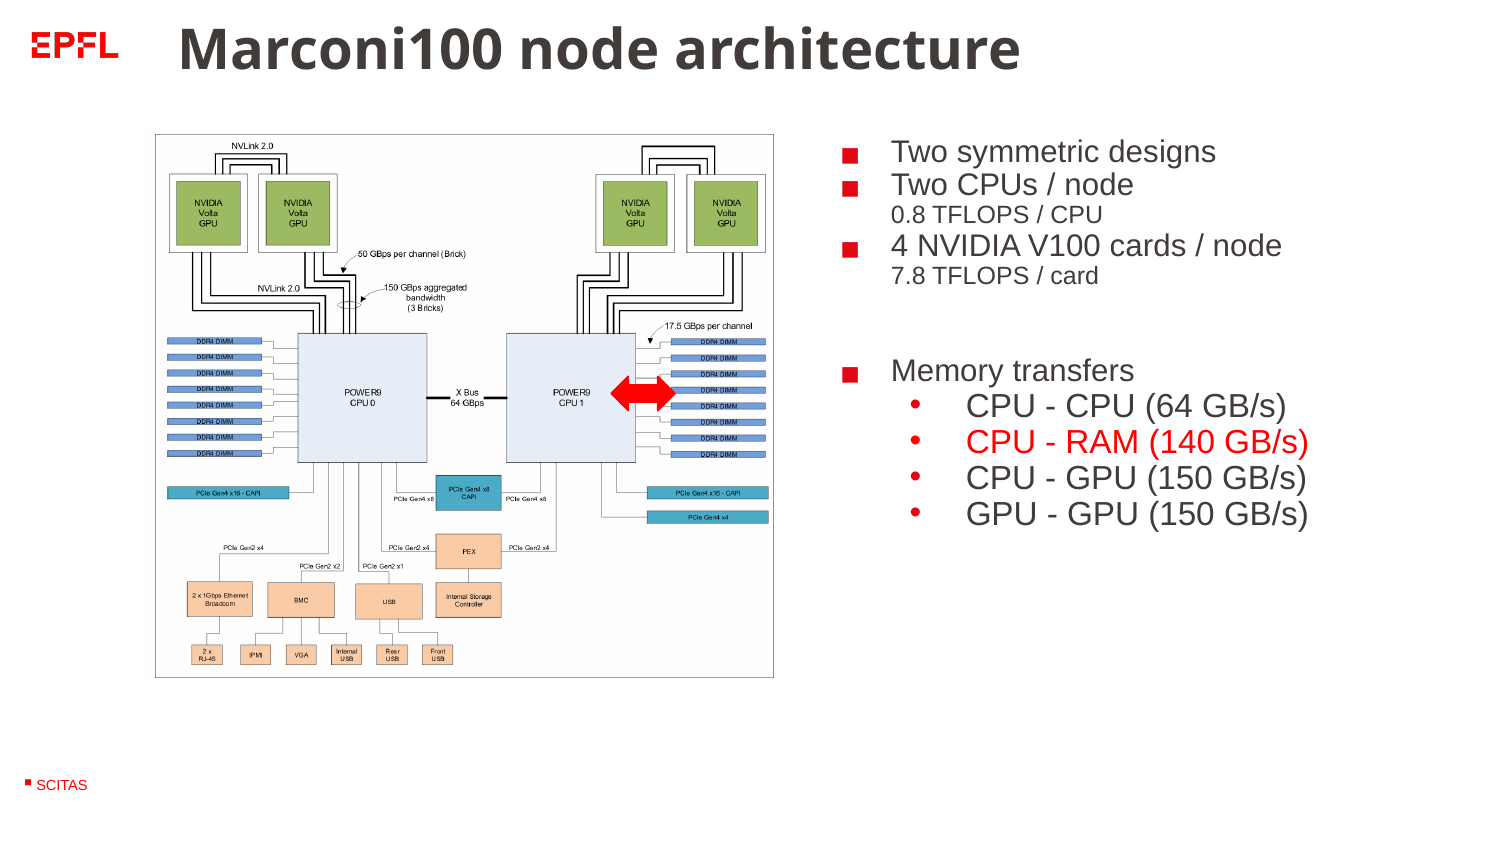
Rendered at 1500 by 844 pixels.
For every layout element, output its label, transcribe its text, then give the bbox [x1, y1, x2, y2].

list Two symmetric designs Two CPUs / node 0.8 TFLOPS / CPU 4 NVIDIA V100 cards / node 7.8 TFLOPS / card Memory transfers CPU - CPU (64 GB/s) CPU - RAM (140 GB/s) CPU - GPU (150 GB/s) GPU - GPU (150 GB/s) [786, 198, 1416, 844]
picture [148, 127, 778, 682]
text_box [611, 376, 676, 411]
picture [21, 21, 129, 69]
title Marconi100 node architecture [148, 21, 1416, 198]
